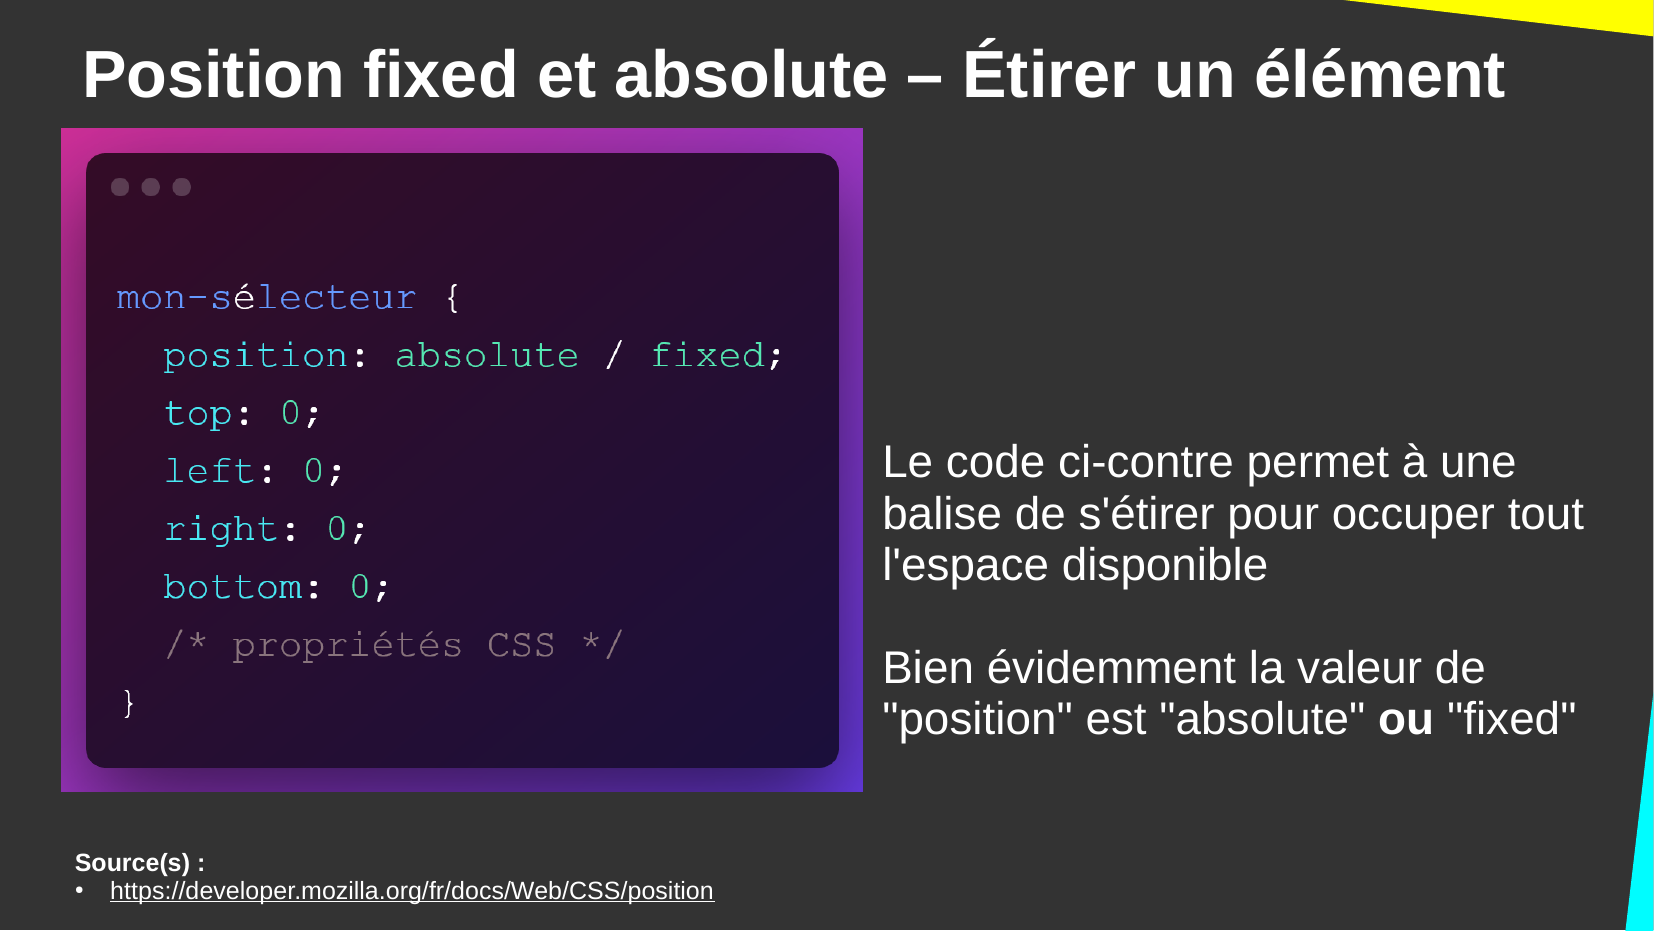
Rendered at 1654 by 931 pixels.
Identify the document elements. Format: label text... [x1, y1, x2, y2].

title Position fixed et absolute – Étirer un élément [82, 37, 1571, 114]
title Le code ci-contre permet à une balise de s'étirer pour occuper tout l'espace disponible Bien évidemment la valeur de "position" est "absolute" ou "fixed" [882, 436, 1595, 745]
text_box [1625, 687, 1654, 931]
picture [61, 128, 863, 792]
text_box Source(s) : https://developer.mozilla.org/fr/docs/Web/CSS/position [60, 841, 1546, 931]
text_box [1343, 0, 1654, 37]
